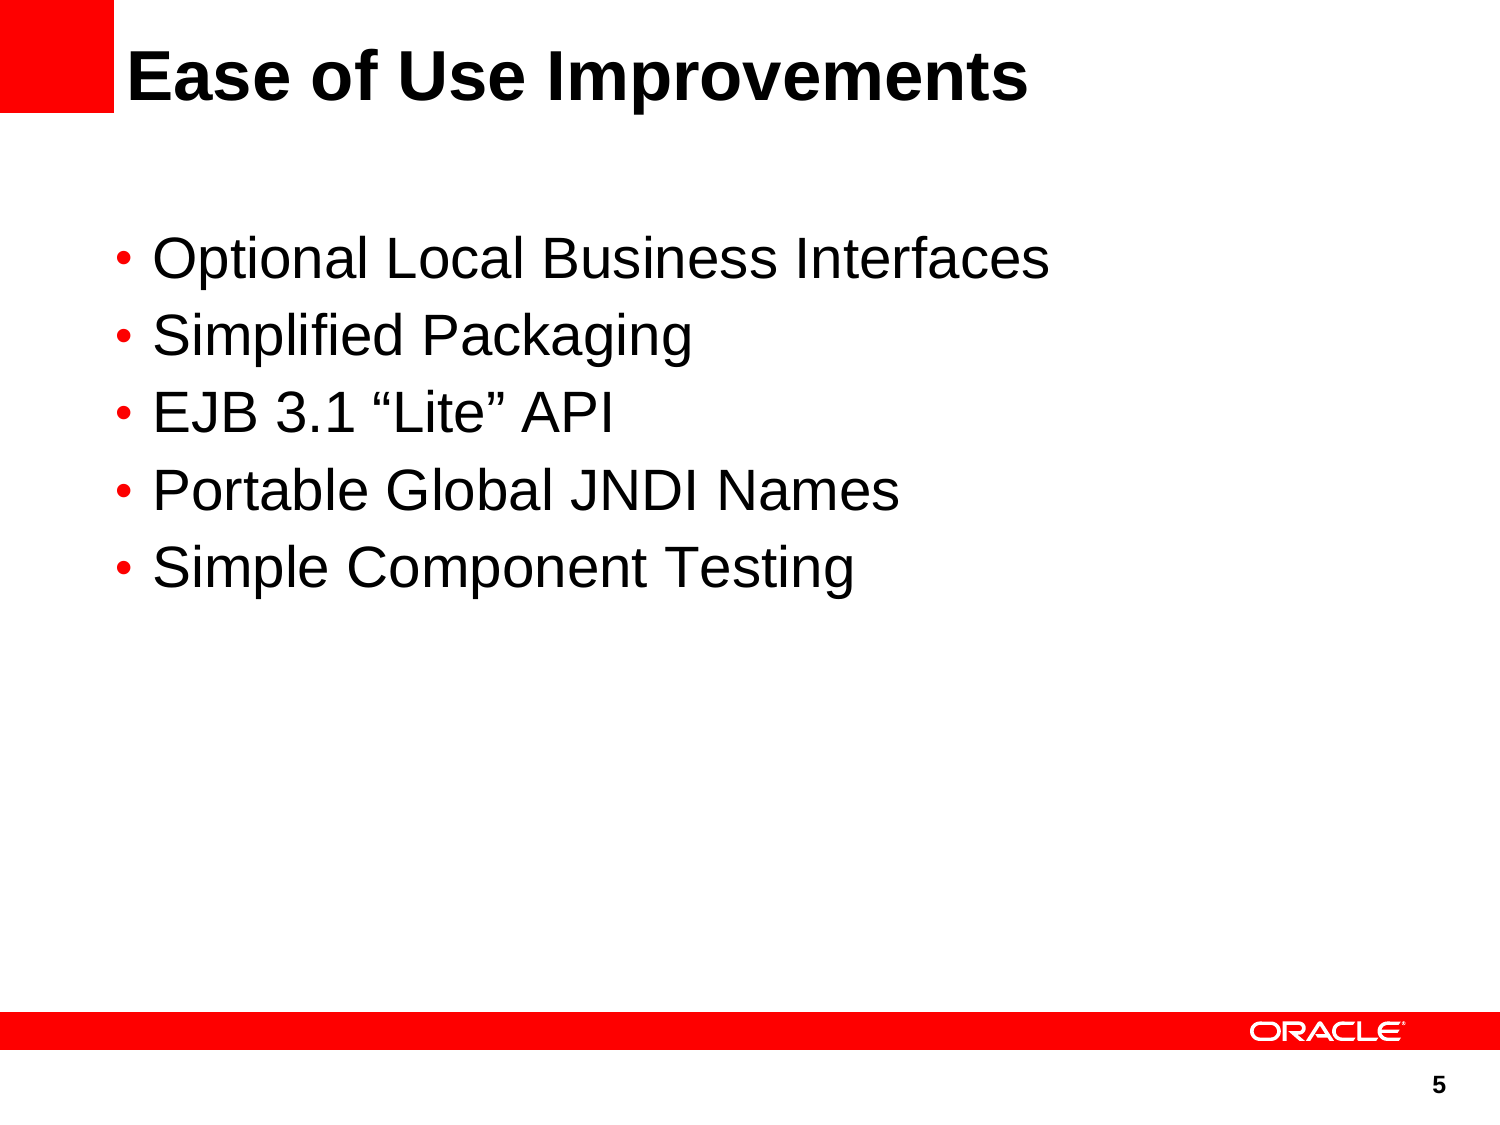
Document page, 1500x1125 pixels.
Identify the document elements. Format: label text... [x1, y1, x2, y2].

list Optional Local Business Interfaces Simplified Packaging EJB 3.1 “Lite” API Portable Global JNDI Names Simple Component Testing [115, 225, 1340, 877]
title Ease of Use Improvements [126, 36, 1352, 184]
picture [0, 0, 114, 113]
picture [0, 1012, 1500, 1050]
